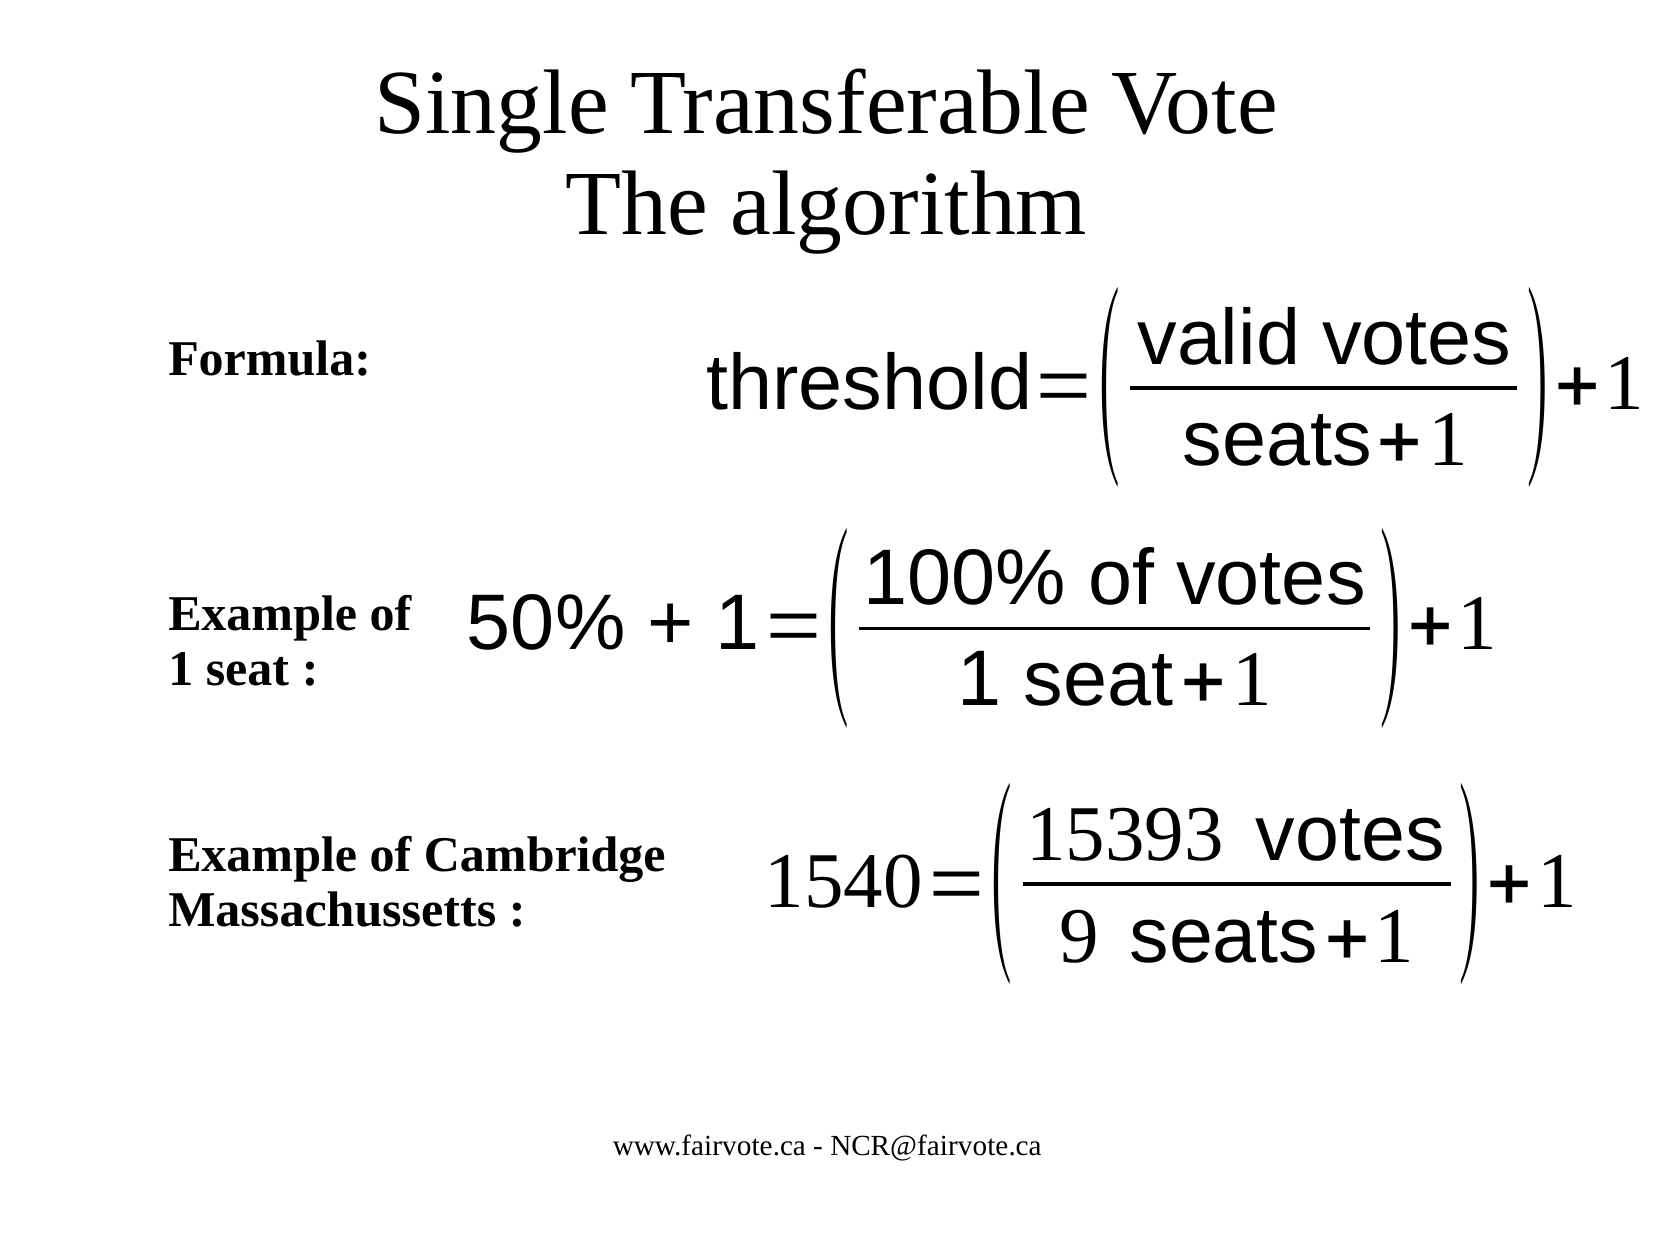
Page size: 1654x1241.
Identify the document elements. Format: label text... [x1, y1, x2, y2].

chart [758, 779, 1583, 1081]
text_box Formula: [153, 323, 709, 430]
text_box Example of 1 seat : [153, 578, 460, 705]
chart [460, 523, 1504, 733]
title Single Transferable Vote The algorithm [82, 49, 1571, 257]
text_box Example of Cambridge Massachussetts : [153, 819, 709, 945]
chart [696, 283, 1651, 492]
